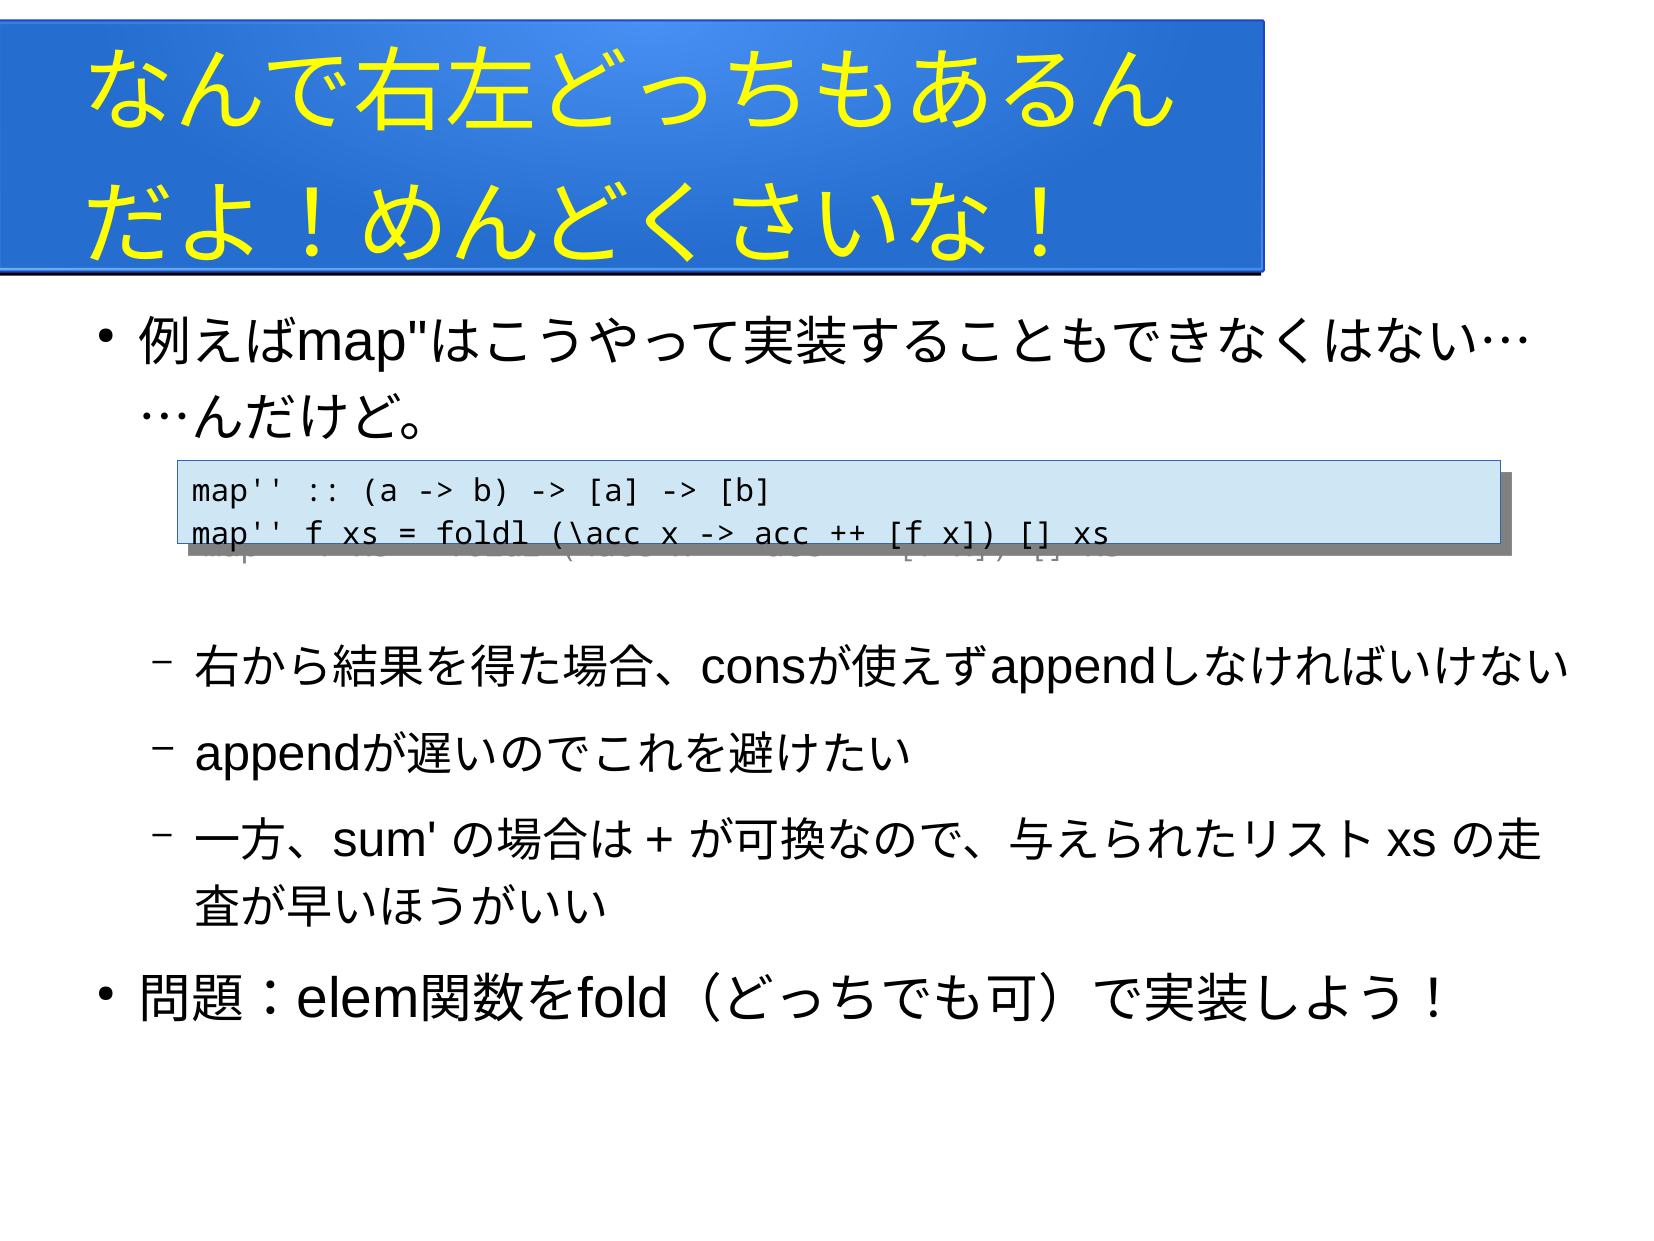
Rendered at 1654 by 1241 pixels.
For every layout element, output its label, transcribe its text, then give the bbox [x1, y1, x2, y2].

title なんで右左どっちもあるんだよ！めんどくさいな！ [82, 47, 1235, 252]
text_box map'' :: (a -> b) -> [a] -> [b] map'' f xs = foldl (\acc x -> acc ++ [f x]) [] xs [177, 460, 1501, 544]
list 例えばmap''はこうやって実装することもできなくはない……んだけど。 右から結果を得た場合、consが使えずappendしなければいけない appendが遅いのでこれを避けたい 一方、sum' の場合は + が可換なので、与えられたリスト xs の走査が早いほうがいい 問題：elem関数をfold（どっちでも可）で実装しよう！ [82, 299, 1571, 1099]
